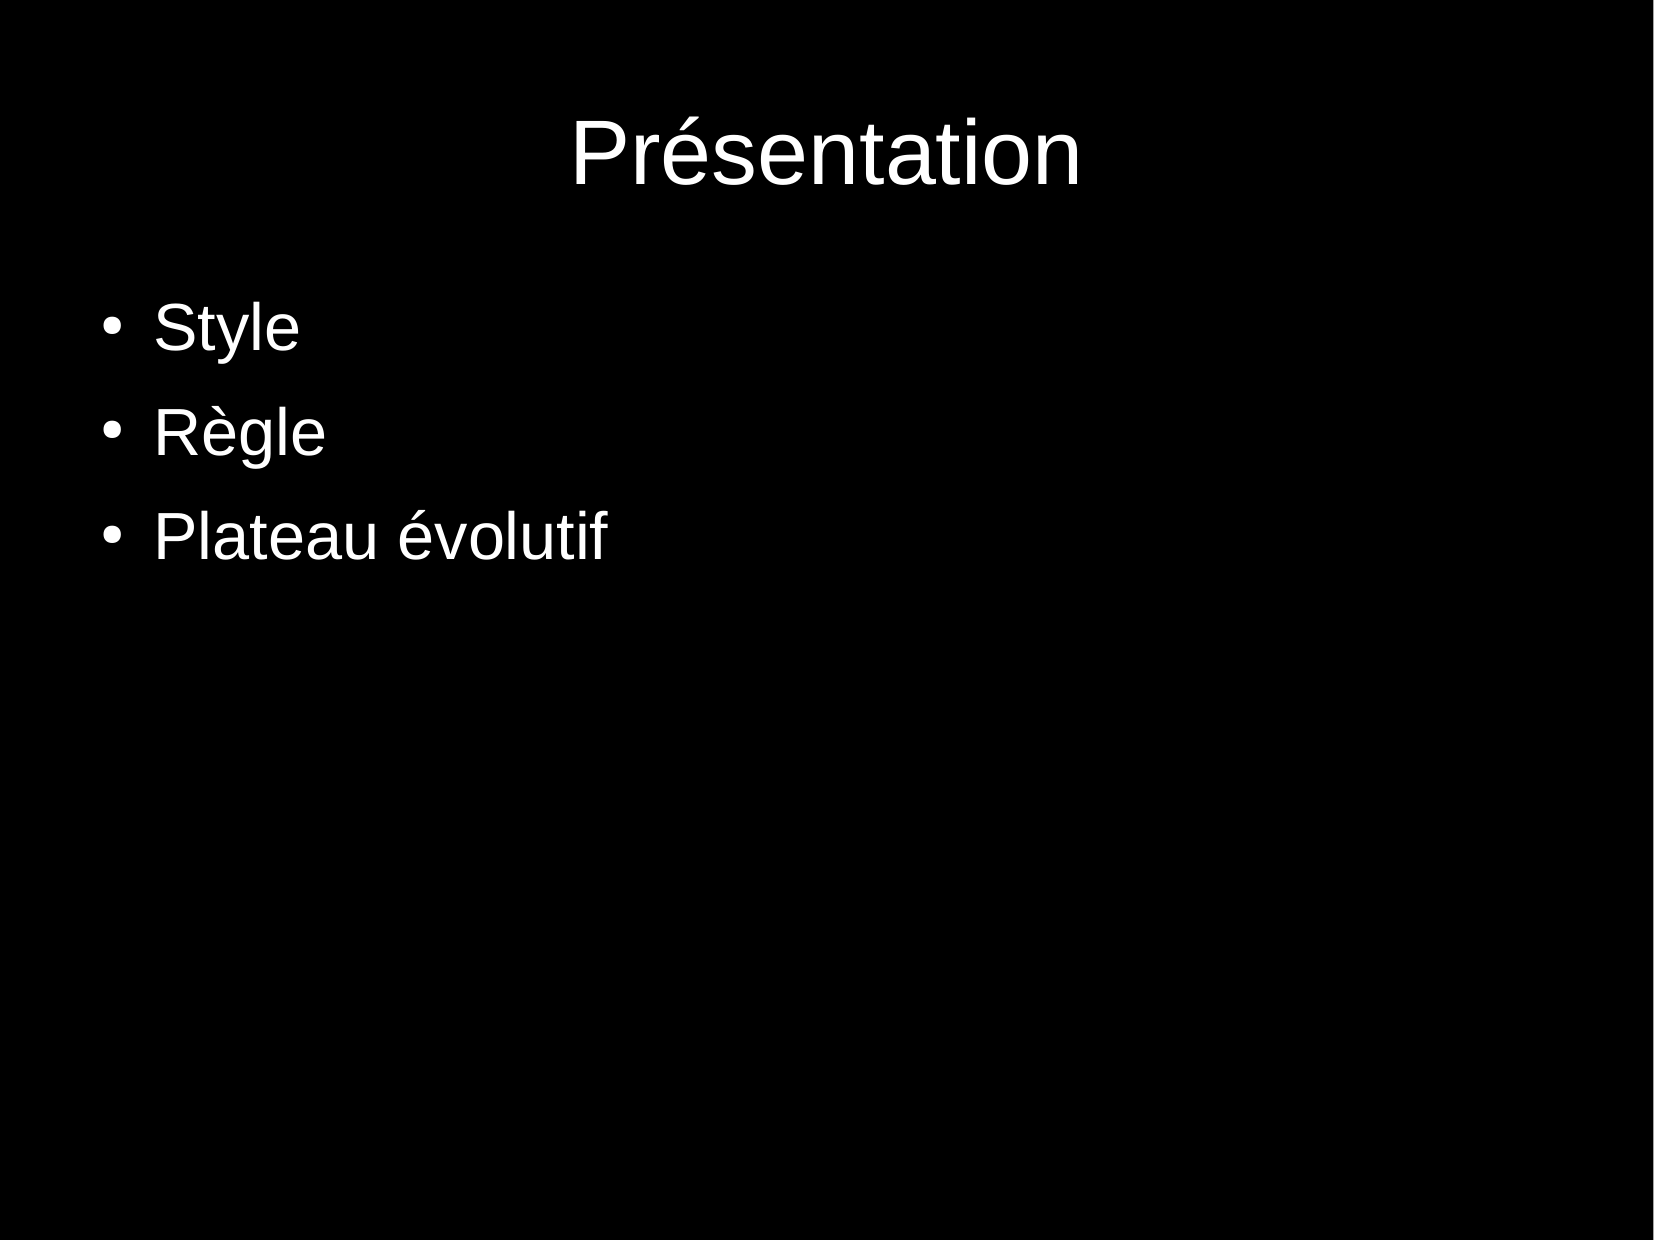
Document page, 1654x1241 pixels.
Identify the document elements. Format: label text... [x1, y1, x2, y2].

list Style Règle Plateau évolutif [82, 290, 1571, 1109]
title Présentation [82, 49, 1571, 257]
